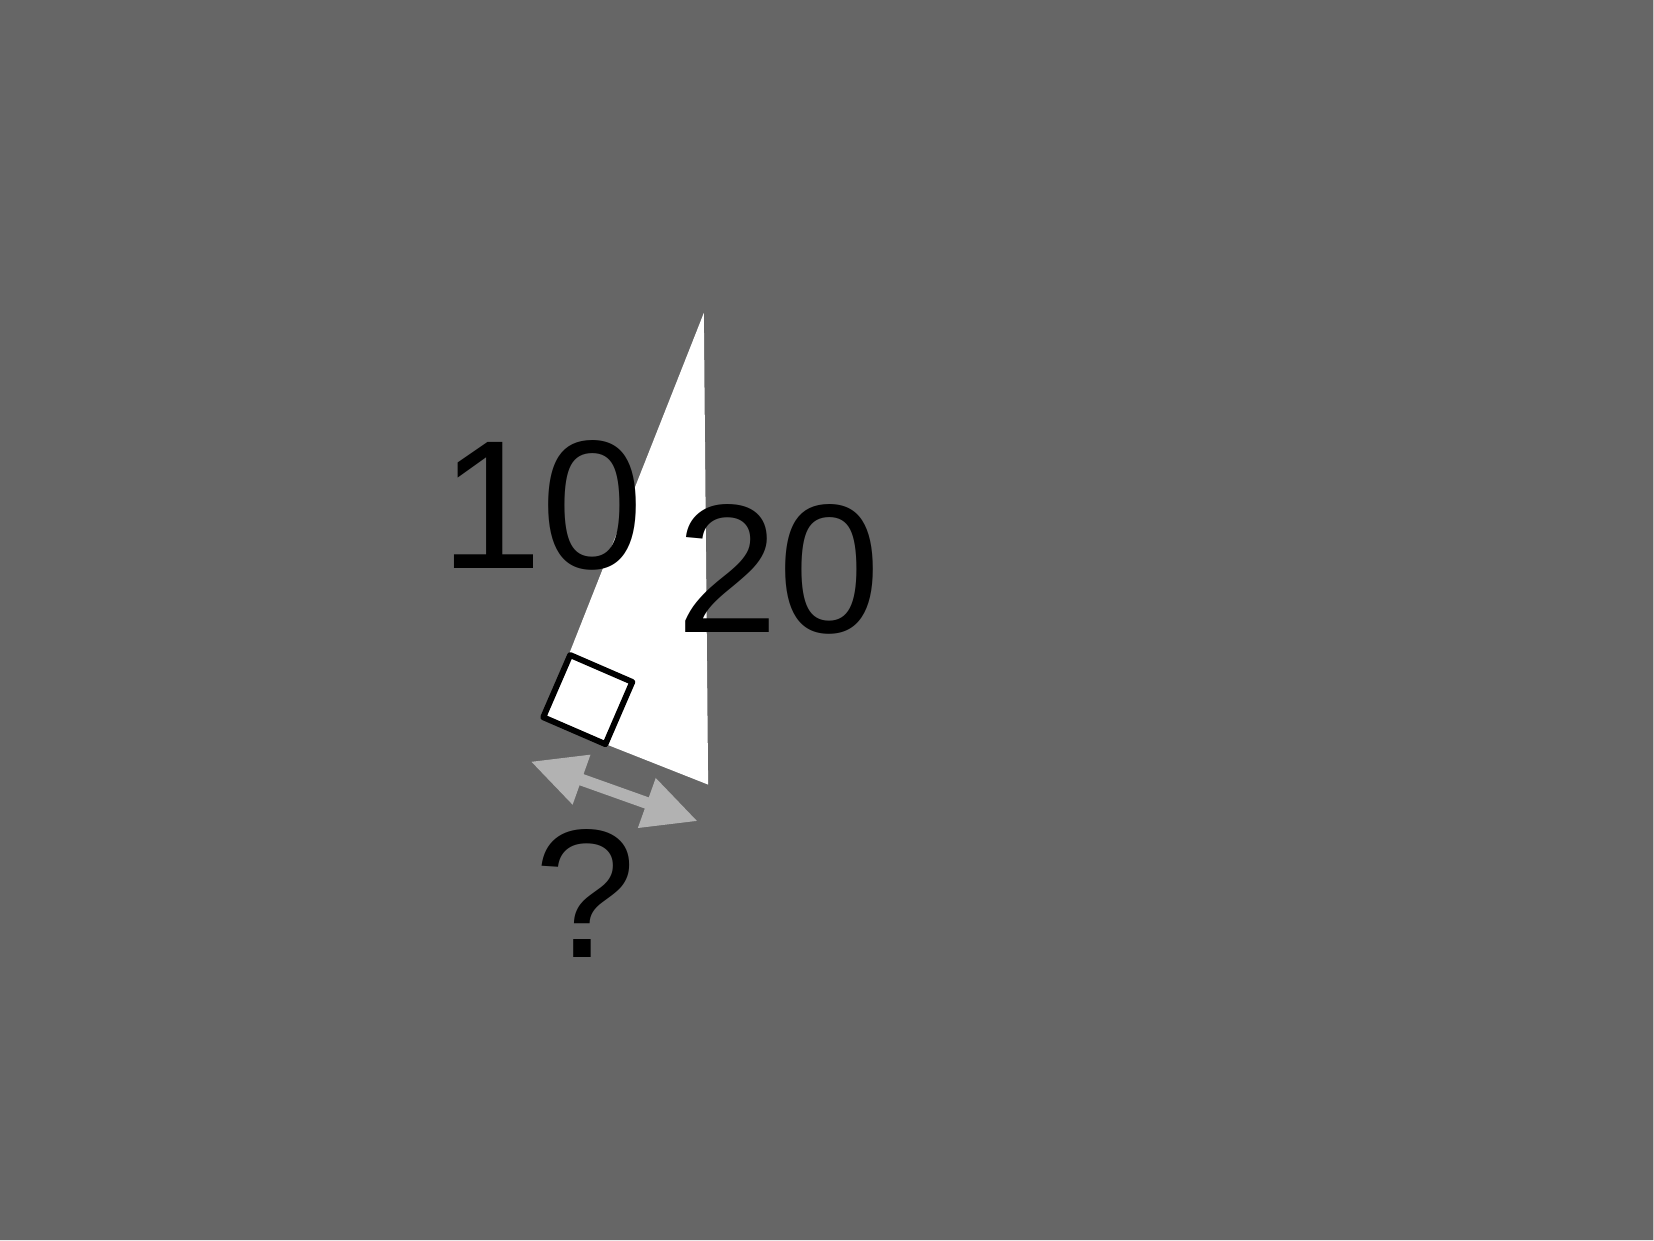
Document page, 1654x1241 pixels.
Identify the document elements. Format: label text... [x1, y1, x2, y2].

text_box [0, 0, 1654, 1241]
text_box ? [519, 784, 650, 1005]
text_box 20 [661, 459, 922, 680]
text_box 10 [425, 395, 662, 616]
